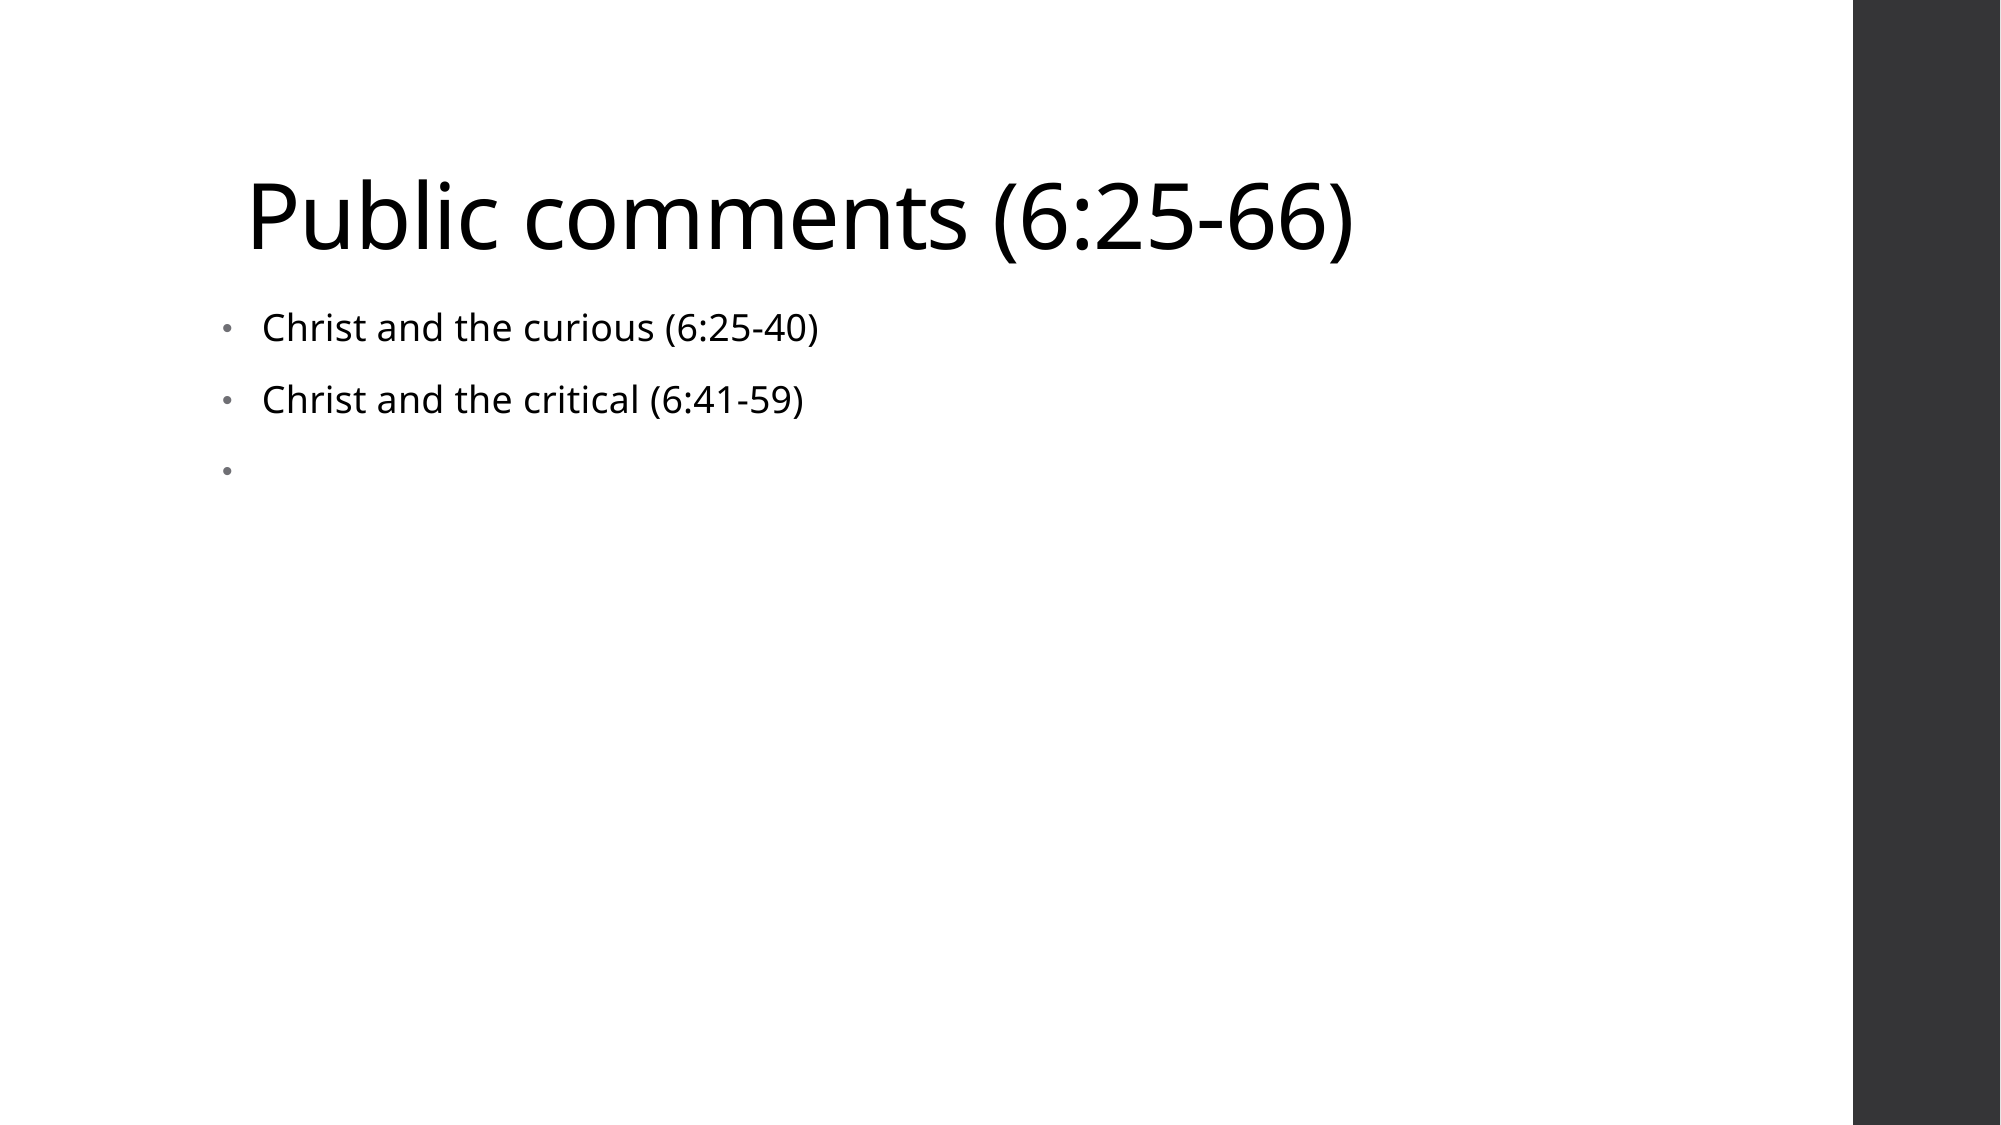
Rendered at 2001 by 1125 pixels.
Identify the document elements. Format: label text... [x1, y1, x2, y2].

list Christ and the curious (6:25-40) Christ and the critical (6:41-59) [206, 299, 1617, 1014]
title Public comments (6:25-66) [206, 60, 1797, 278]
